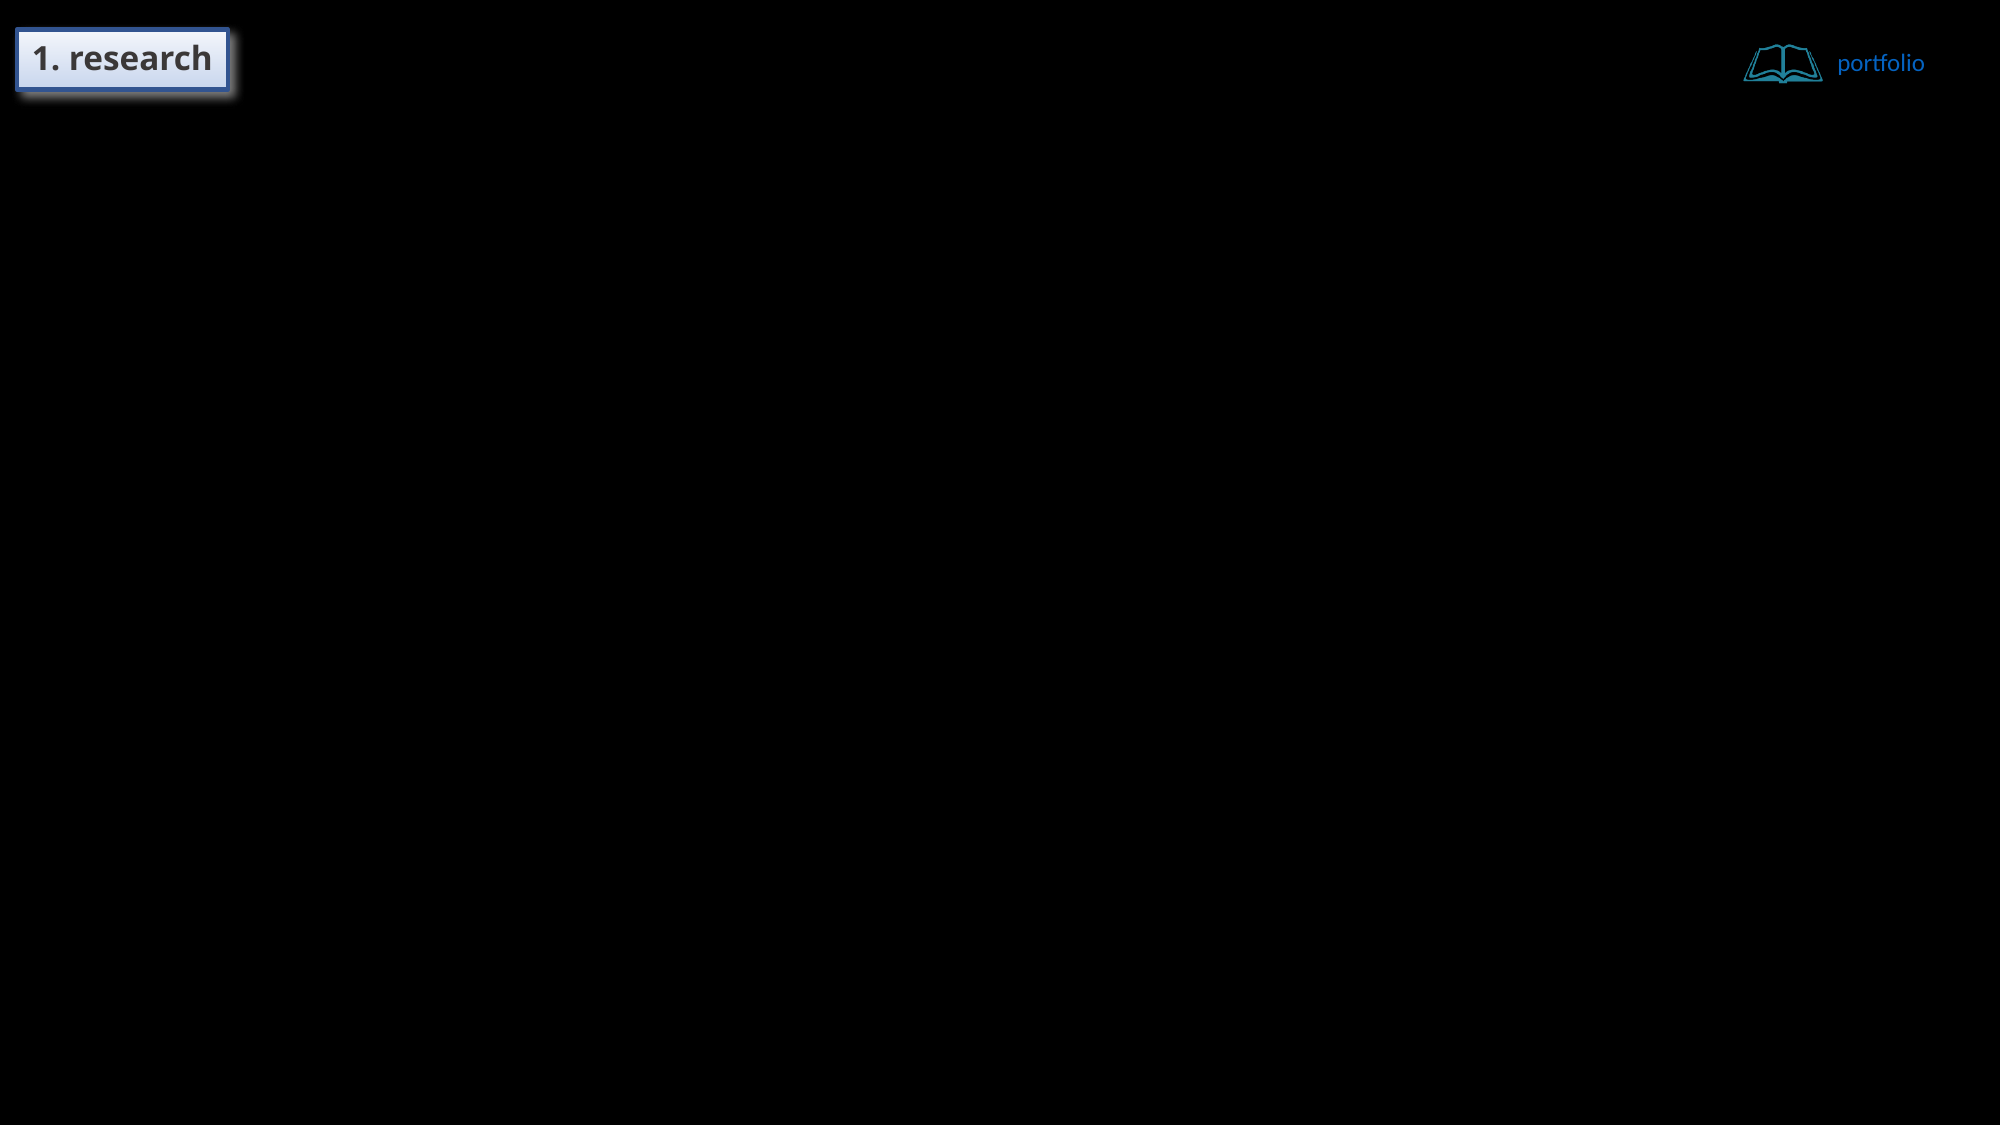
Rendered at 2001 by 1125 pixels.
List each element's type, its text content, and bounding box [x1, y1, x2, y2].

text_box portfolio [1822, 39, 1941, 84]
title 1. research [24, 29, 221, 90]
picture [1741, 42, 1823, 86]
